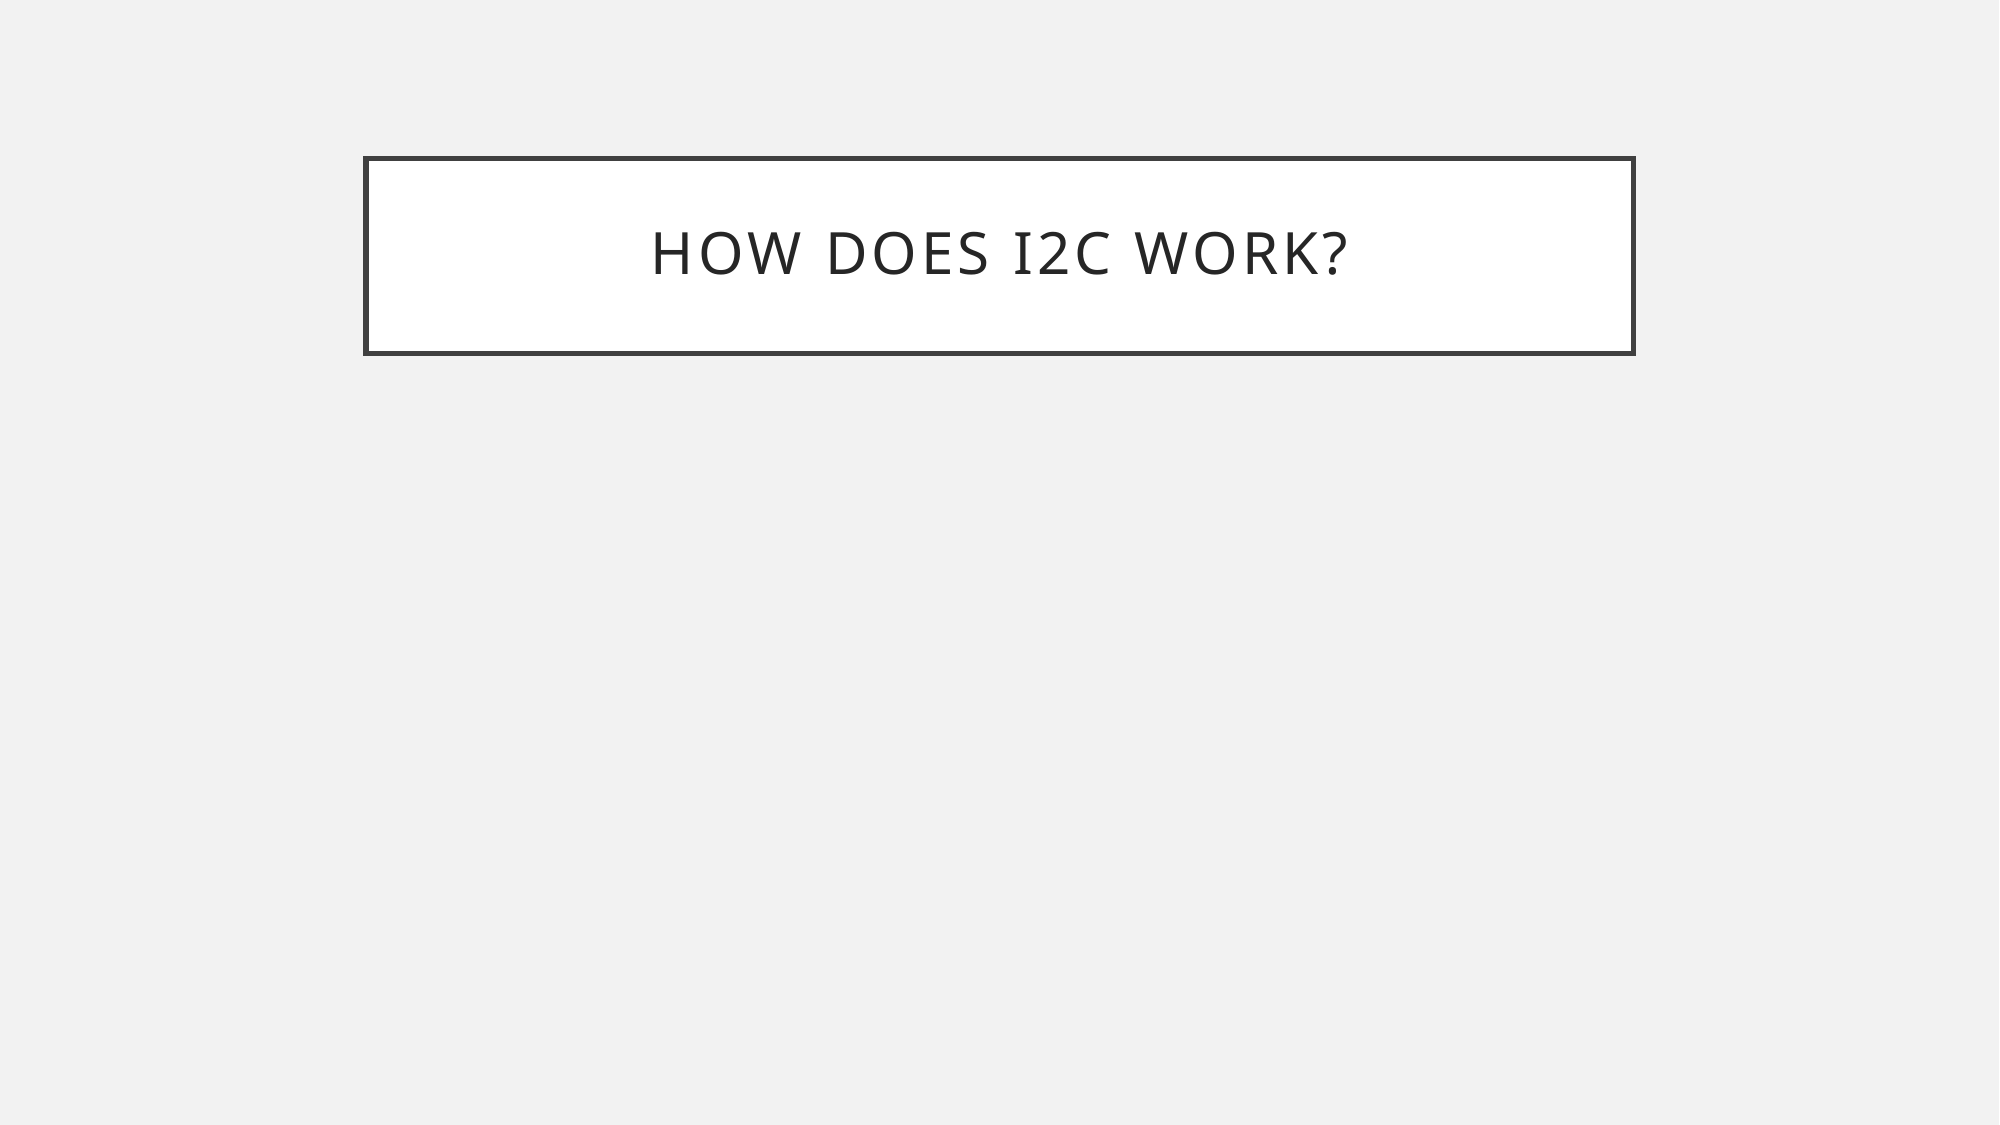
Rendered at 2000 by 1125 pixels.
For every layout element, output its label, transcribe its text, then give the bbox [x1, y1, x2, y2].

title How does I2C work? [365, 158, 1634, 354]
